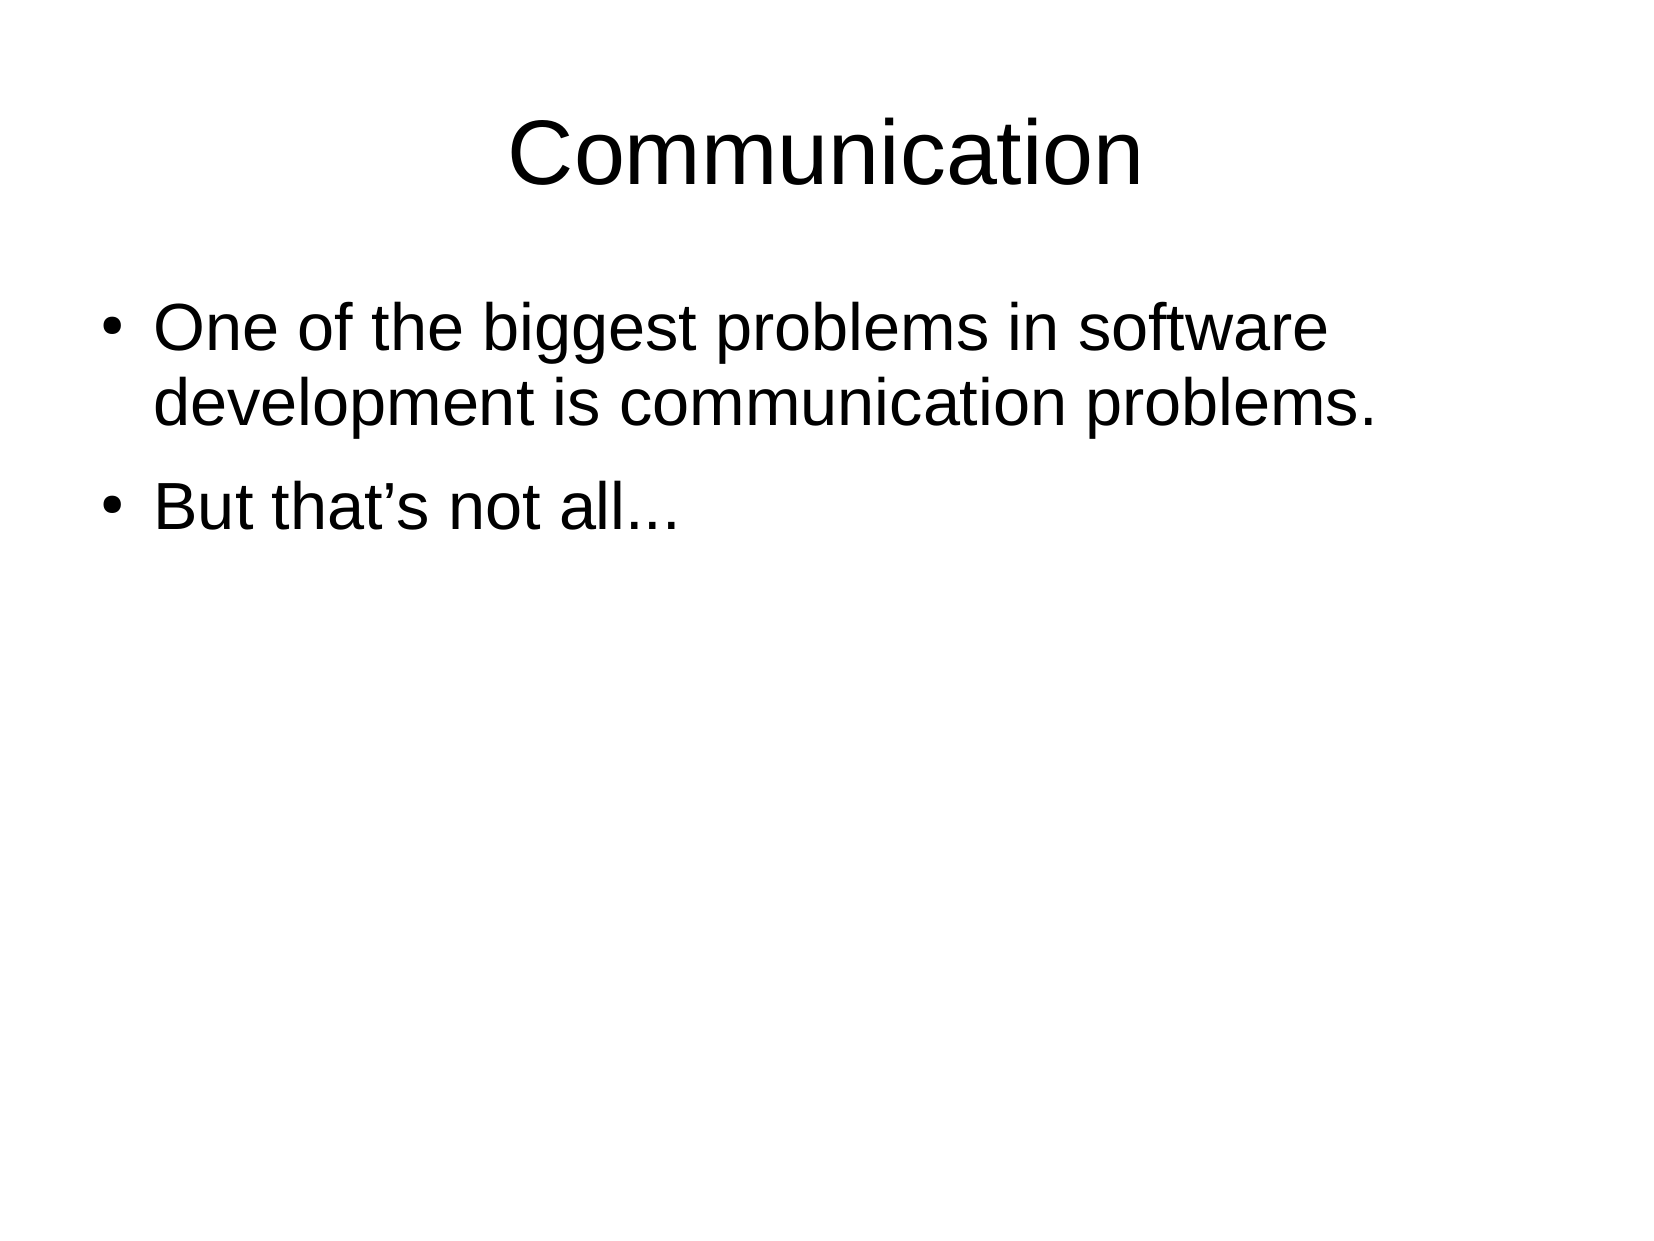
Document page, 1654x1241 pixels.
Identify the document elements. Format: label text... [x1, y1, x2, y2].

list One of the biggest problems in software development is communication problems. But that’s not all... [82, 290, 1571, 1081]
title Communication [82, 49, 1571, 257]
